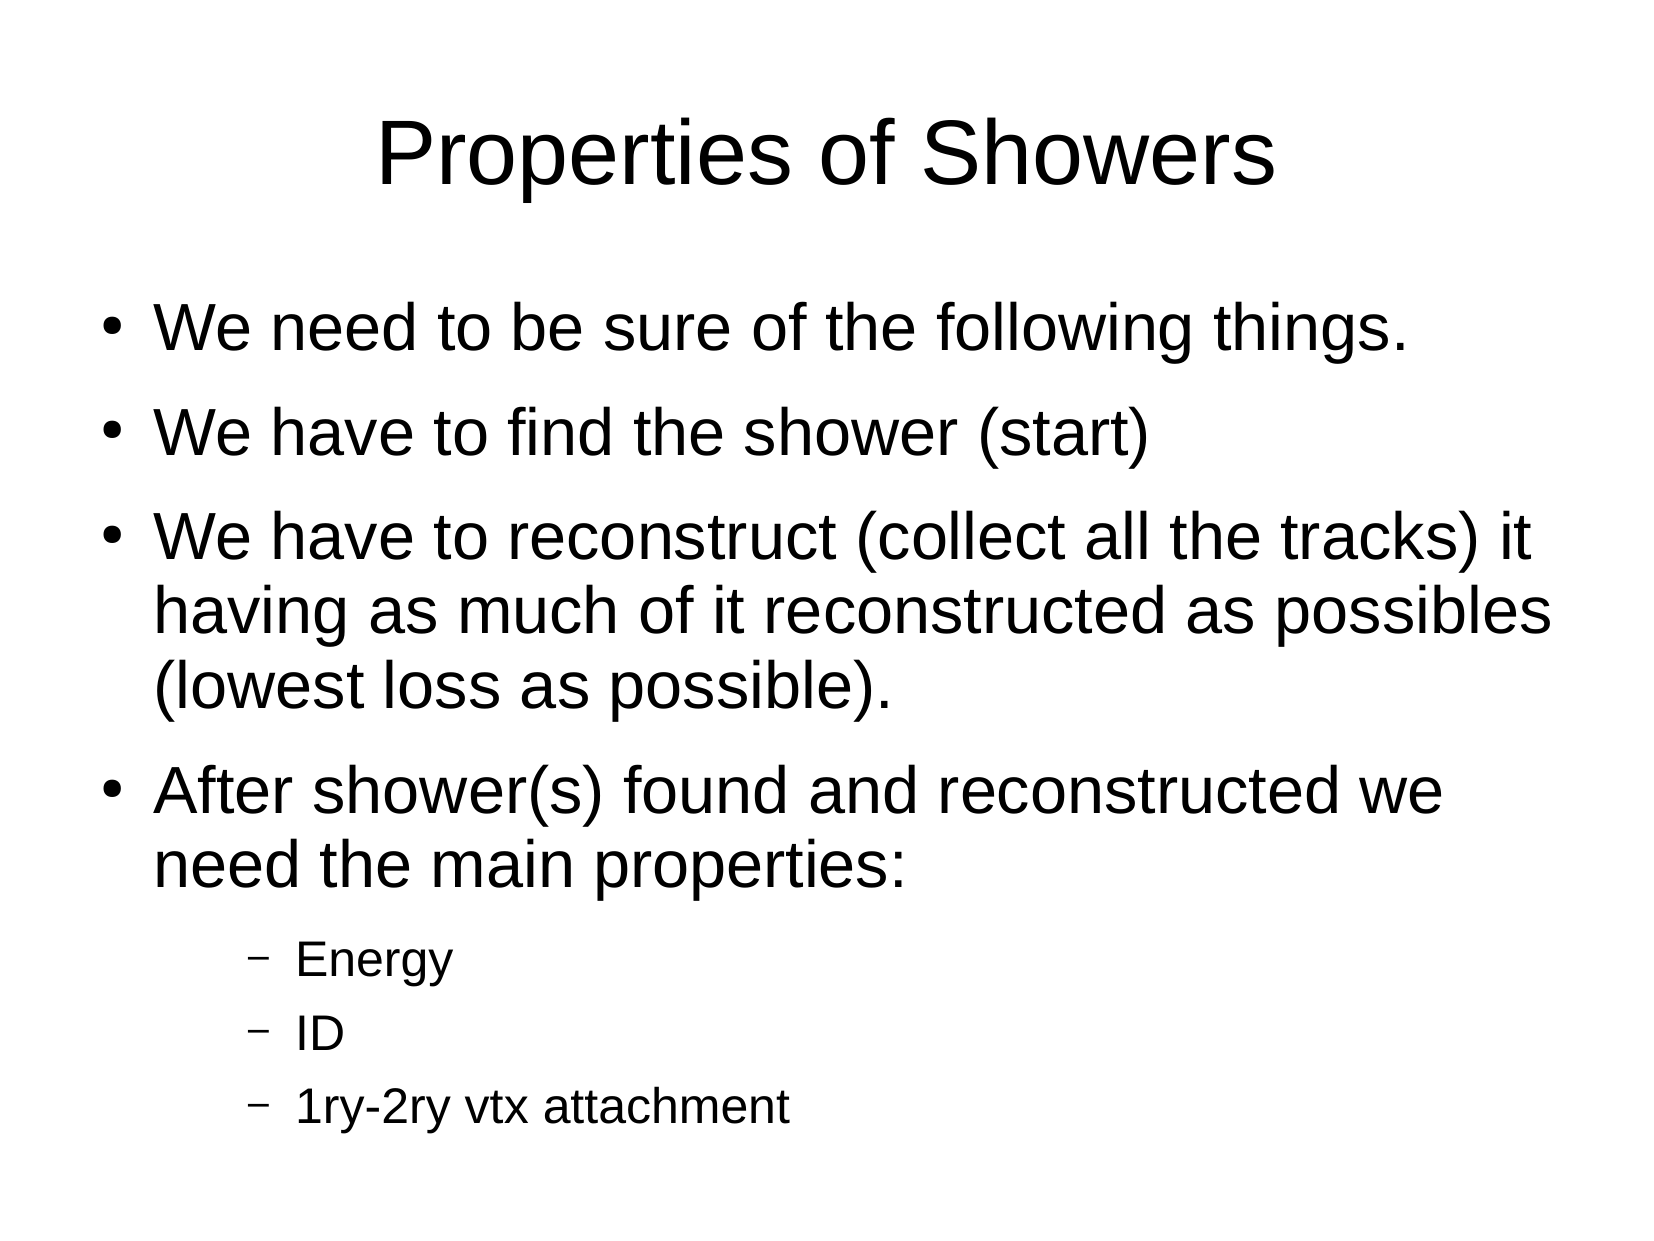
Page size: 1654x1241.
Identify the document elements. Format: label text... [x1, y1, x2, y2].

title Properties of Showers [82, 56, 1571, 250]
list We need to be sure of the following things. We have to find the shower (start) We have to reconstruct (collect all the tracks) it having as much of it reconstructed as possibles (lowest loss as possible). After shower(s) found and reconstructed we need the main properties: Energy ID 1ry-2ry vtx attachment [82, 290, 1571, 1211]
